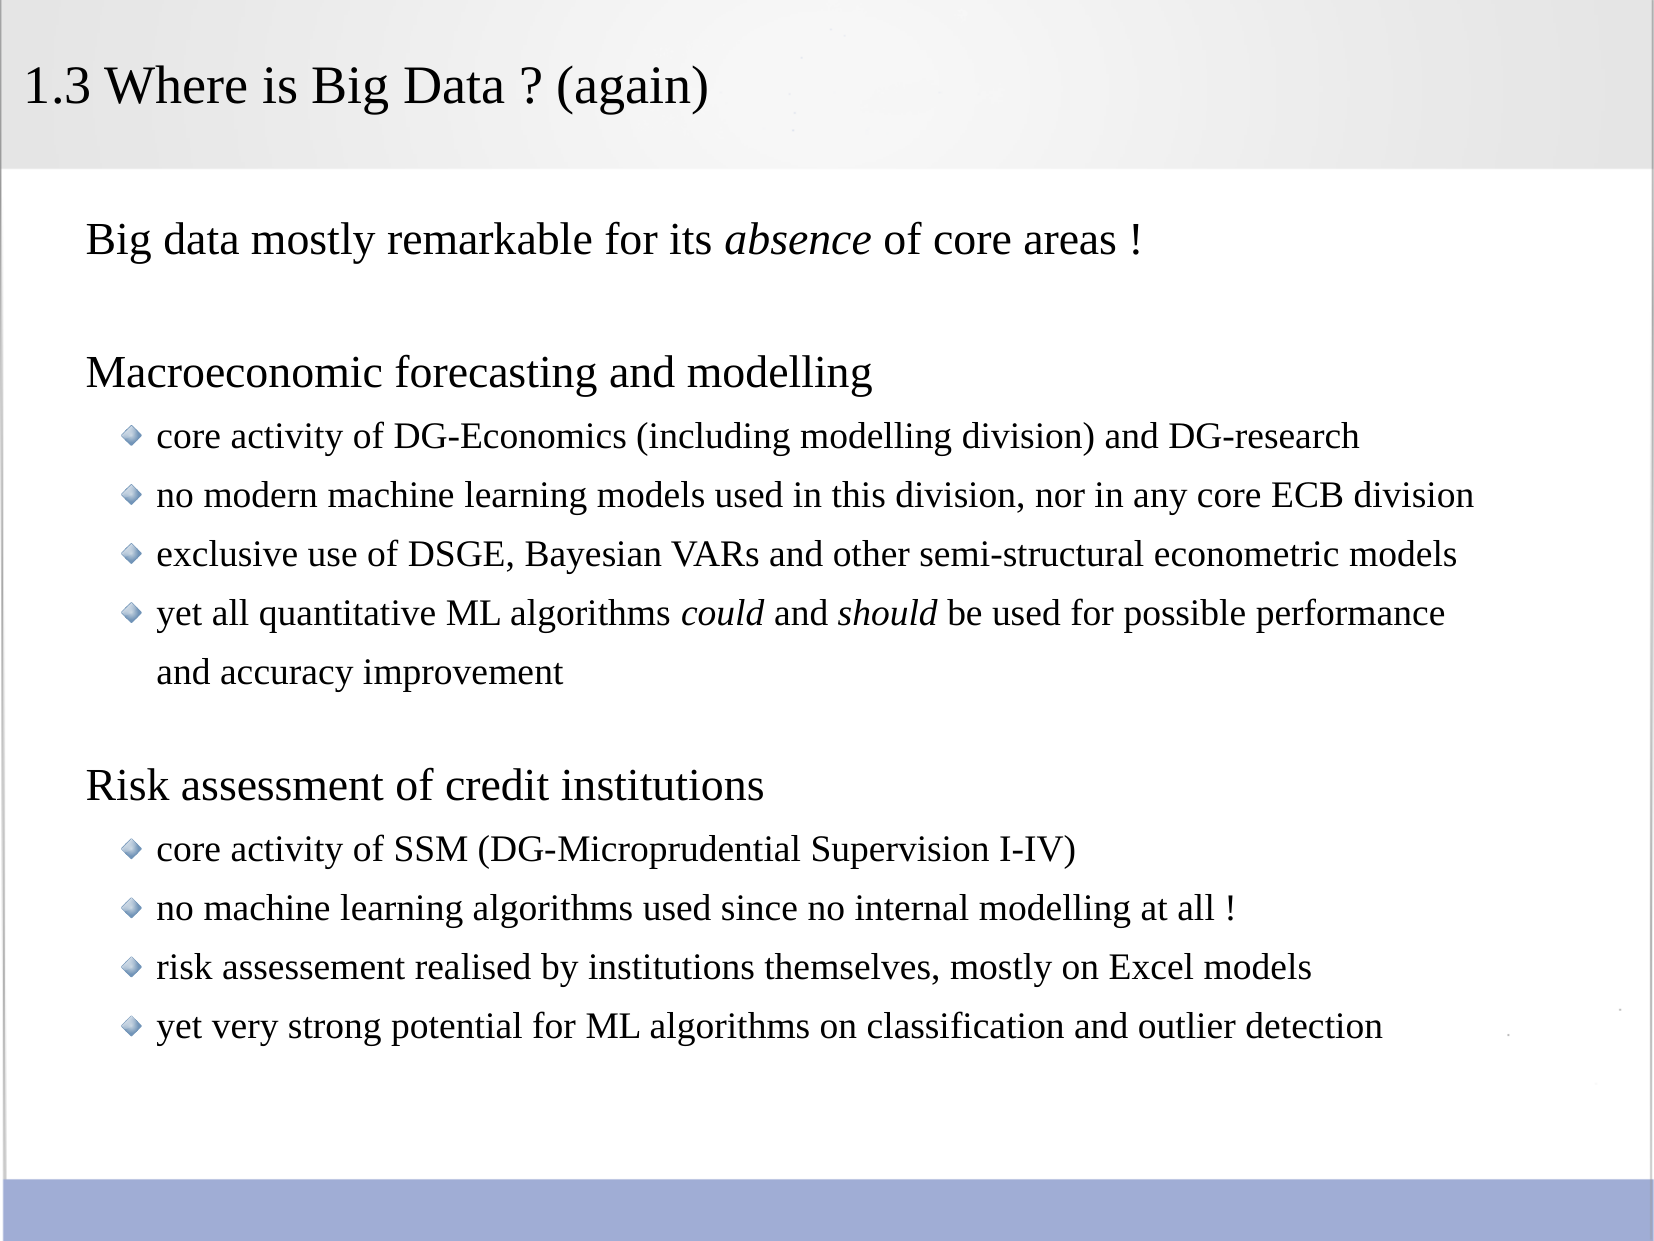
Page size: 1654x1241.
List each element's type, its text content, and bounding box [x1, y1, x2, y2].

text_box Big data mostly remarkable for its absence of core areas ! [70, 197, 1477, 308]
text_box Macroeconomic forecasting and modelling core activity of DG-Economics (including modelling division) and DG-research no modern machine learning models used in this division, nor in any core ECB division exclusive use of DSGE, Bayesian VARs and other semi-structural econometric models yet all quantitative ML algorithms could and should be used for possible performance and accuracy improvement [70, 330, 1501, 721]
text_box Risk assessment of credit institutions core activity of SSM (DG-Microprudential Supervision I-IV) no machine learning algorithms used since no internal modelling at all ! risk assessement realised by institutions themselves, mostly on Excel models yet very strong potential for ML algorithms on classification and outlier detection [70, 744, 1501, 1134]
text_box 1.3 Where is Big Data ? (again) [9, 47, 1262, 123]
